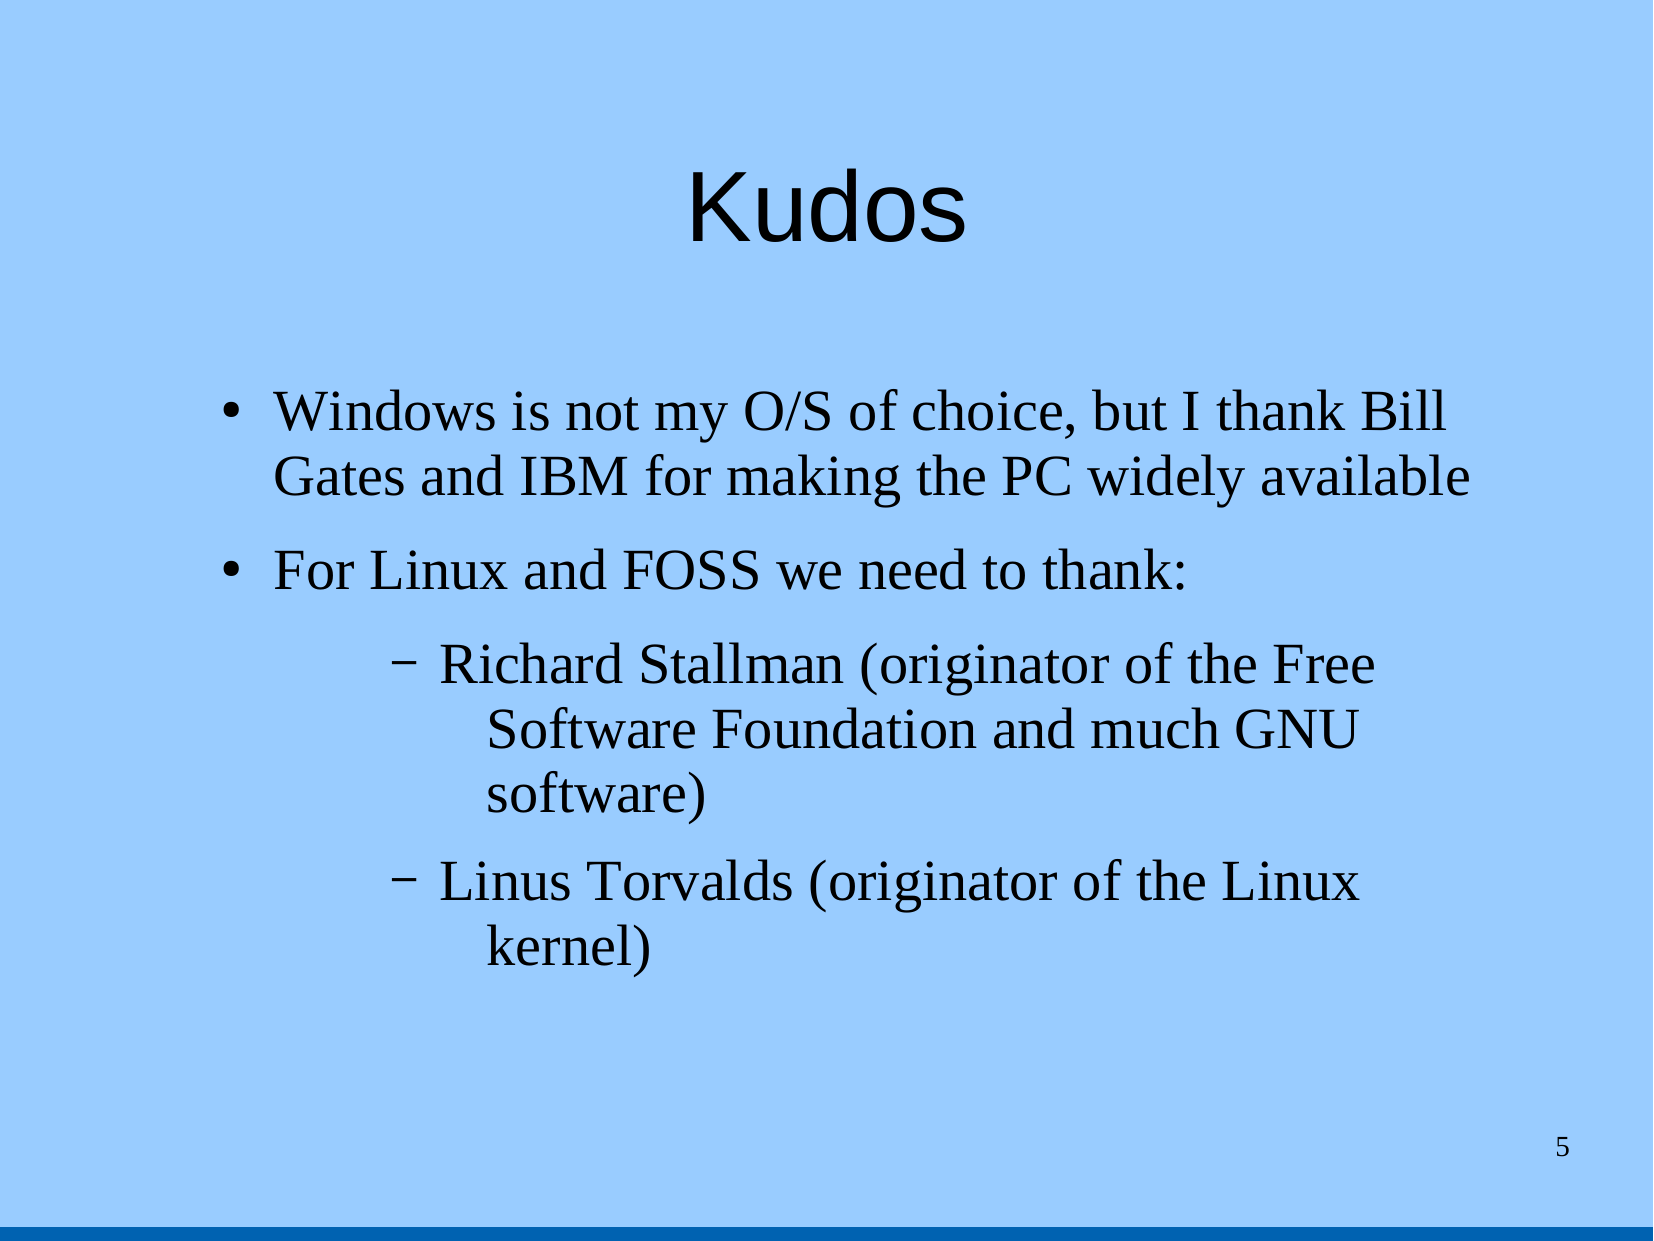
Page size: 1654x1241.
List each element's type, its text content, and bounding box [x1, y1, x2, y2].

title Kudos [121, 102, 1533, 311]
list Windows is not my O/S of choice, but I thank Bill Gates and IBM for making the PC widely available For Linux and FOSS we need to thank: Richard Stallman (originator of the Free Software Foundation and much GNU software) Linus Torvalds (originator of the Linux kernel) [203, 378, 1516, 986]
